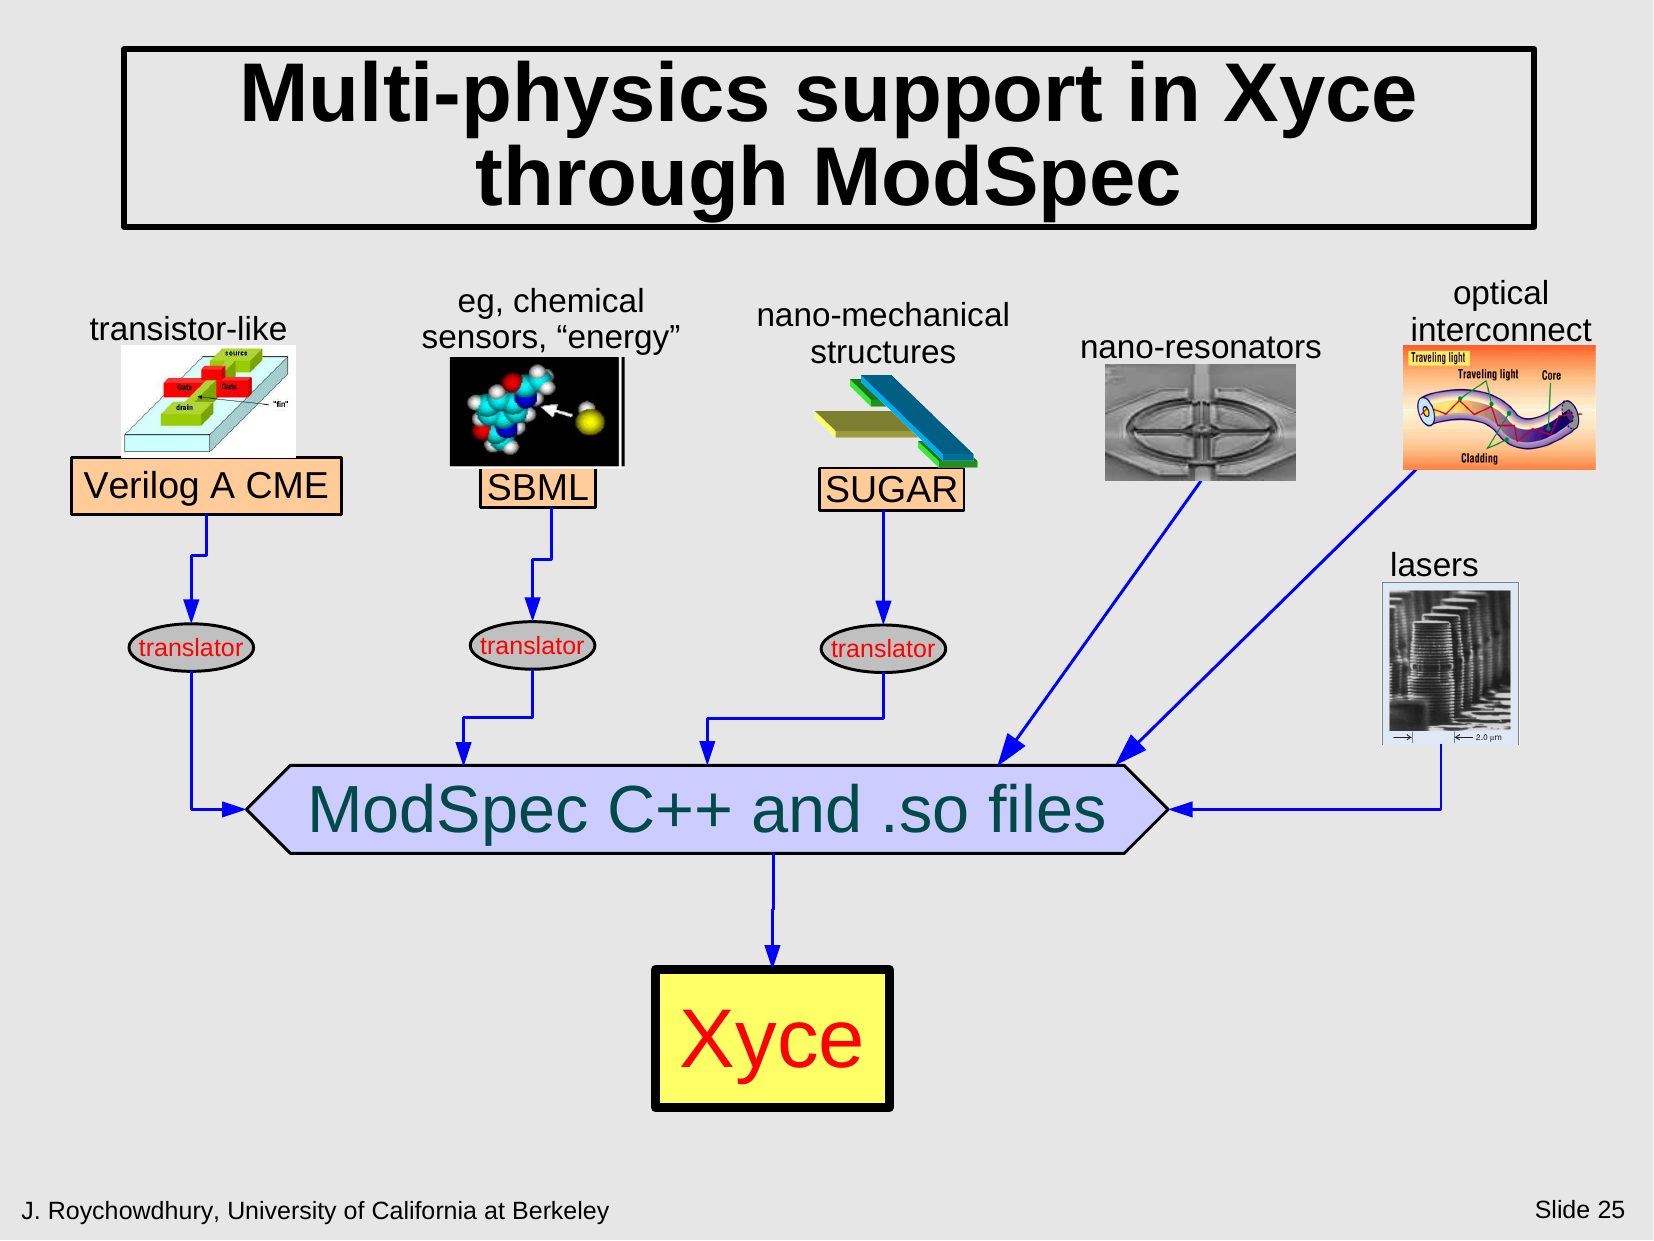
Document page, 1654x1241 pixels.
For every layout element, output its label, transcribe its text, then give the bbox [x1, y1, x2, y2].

text_box nano-resonators [1080, 328, 1323, 367]
text_box SBML [480, 469, 596, 508]
text_box Xyce [655, 969, 890, 1108]
text_box translator [470, 621, 595, 670]
picture [815, 375, 978, 468]
text_box nano-mechanical structures [756, 296, 1011, 371]
text_box transistor-like [89, 310, 288, 348]
text_box lasers [1362, 546, 1503, 584]
picture [449, 357, 625, 469]
text_box Verilog A CME [71, 457, 342, 515]
text_box optical interconnect [1410, 274, 1596, 349]
text_box eg, chemical sensors, “energy” [421, 281, 681, 357]
title Multi-physics support in Xyce through ModSpec [124, 49, 1535, 227]
text_box translator [128, 623, 254, 672]
picture [1381, 581, 1520, 745]
picture [1105, 367, 1296, 481]
picture [121, 345, 296, 459]
picture [1403, 345, 1596, 470]
text_box ModSpec C++ and .so files [246, 765, 1168, 854]
text_box SUGAR [819, 468, 965, 511]
text_box translator [821, 624, 946, 673]
